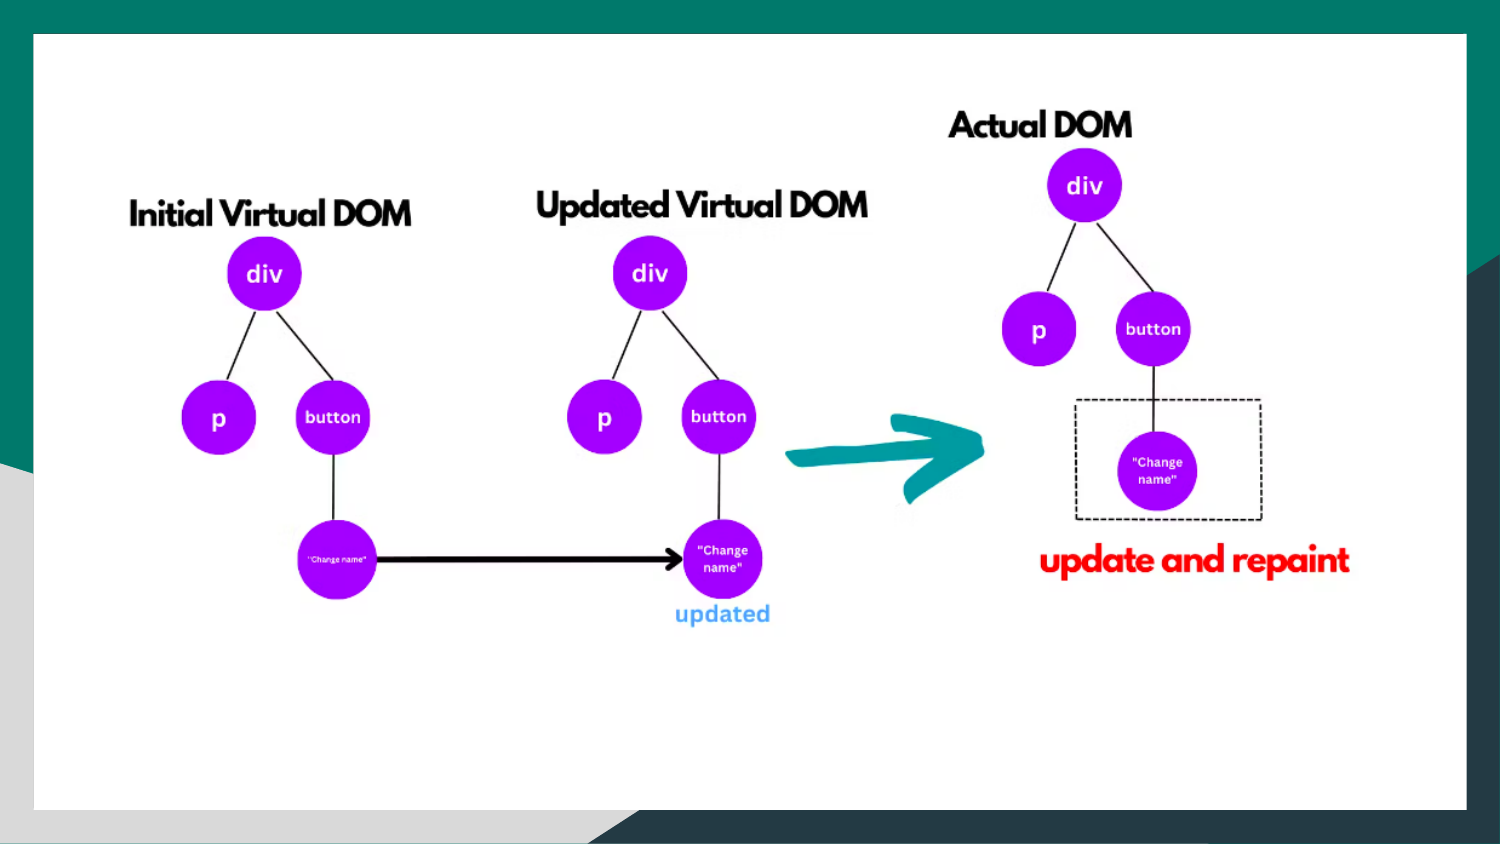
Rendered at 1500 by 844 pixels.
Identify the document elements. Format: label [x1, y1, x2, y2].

picture [113, 96, 1387, 694]
